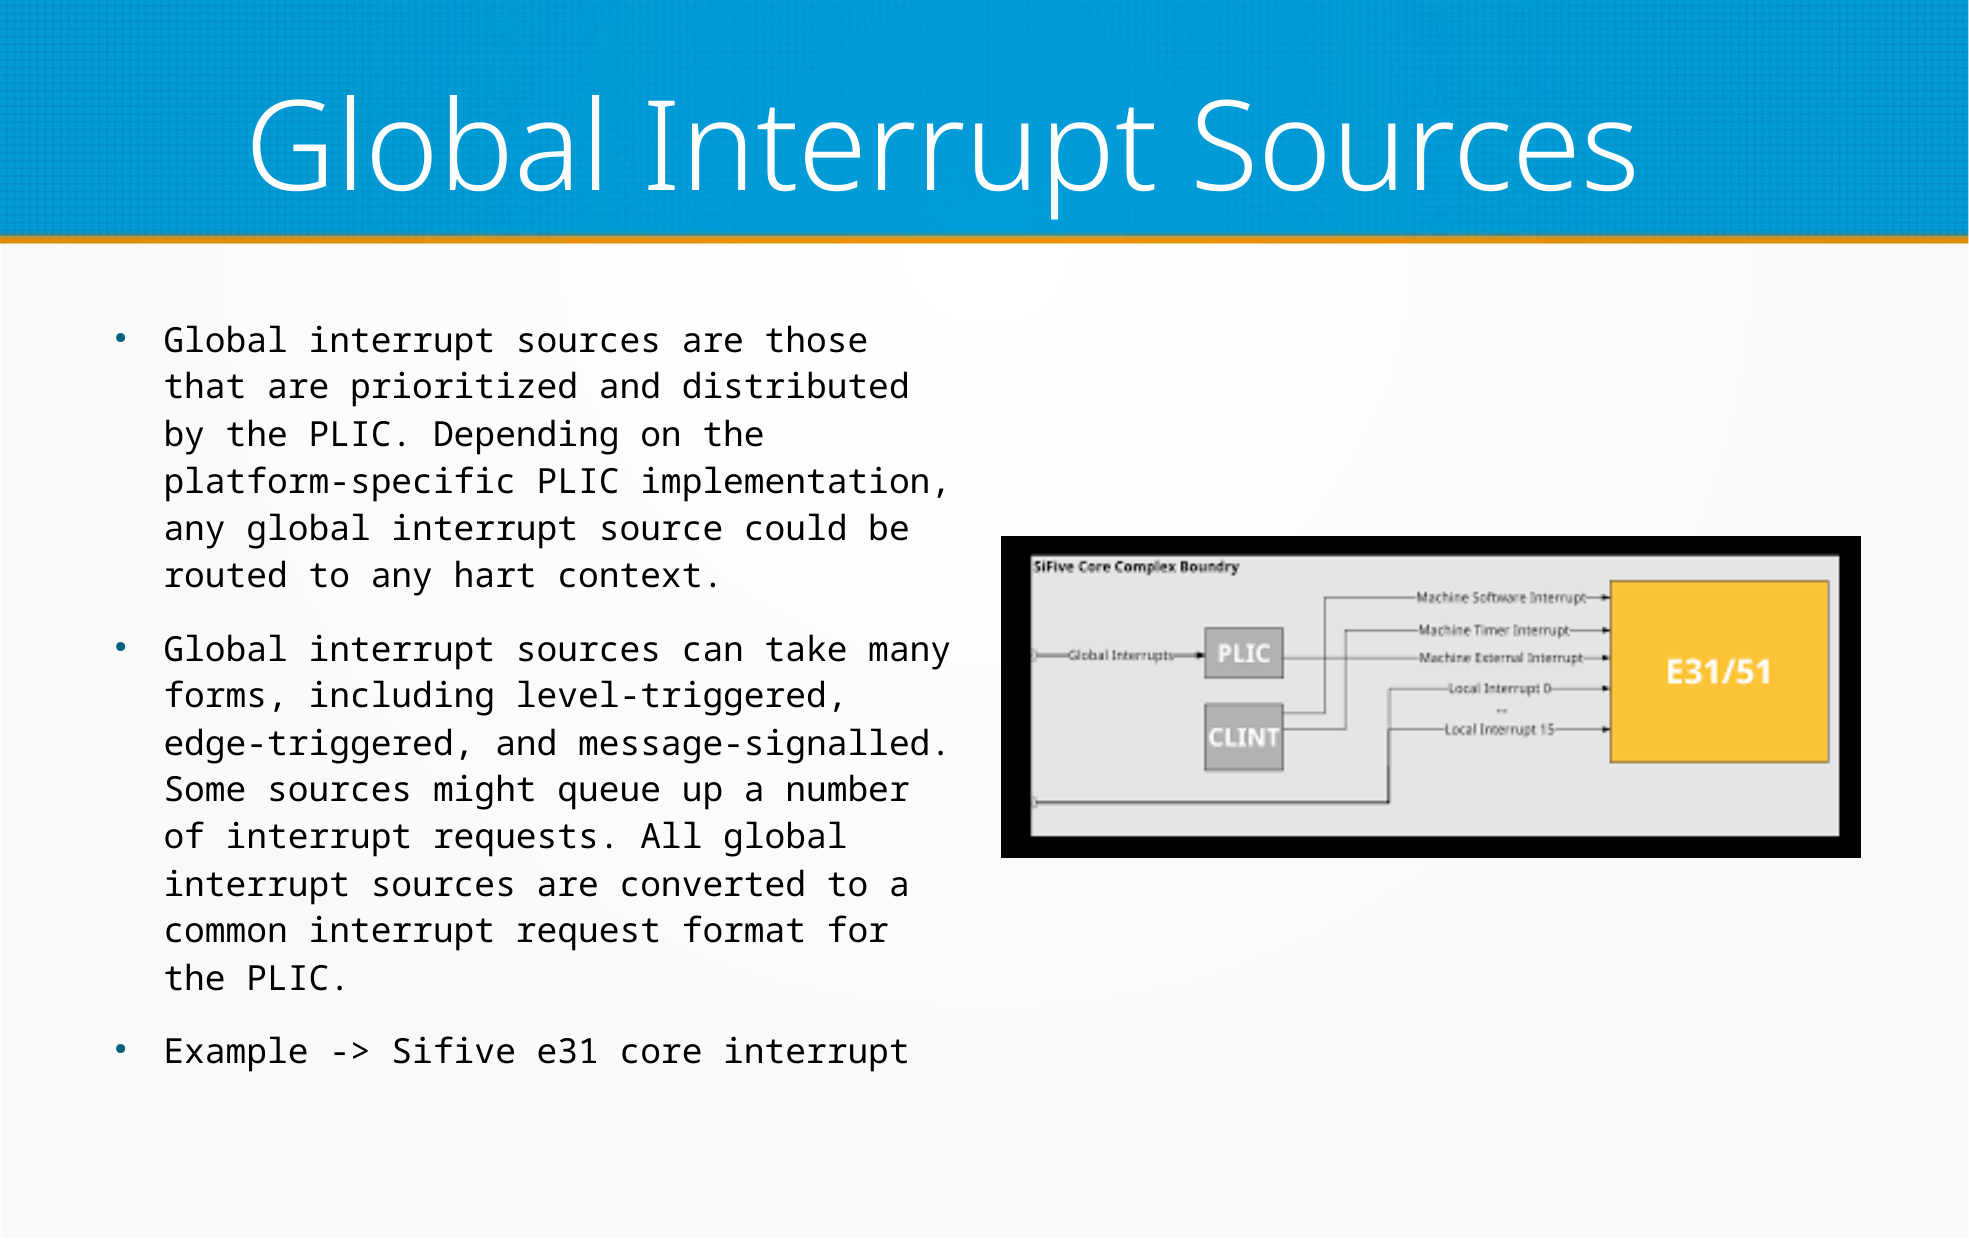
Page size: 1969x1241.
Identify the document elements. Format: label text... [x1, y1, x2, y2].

title Global Interrupt Sources [98, 19, 1870, 227]
picture [0, 233, 1969, 1241]
list Global interrupt sources are those that are prioritized and distributed by the PLIC. Depending on the platform-specific PLIC implementation, any global interrupt source could be routed to any hart context. Global interrupt sources can take many forms, including level-triggered, edge-triggered, and message-signalled. Some sources might queue up a number of interrupt requests. All global interrupt sources are converted to a common interrupt request format for the PLIC. Example -> Sifive e31 core interrupt [98, 315, 958, 1081]
